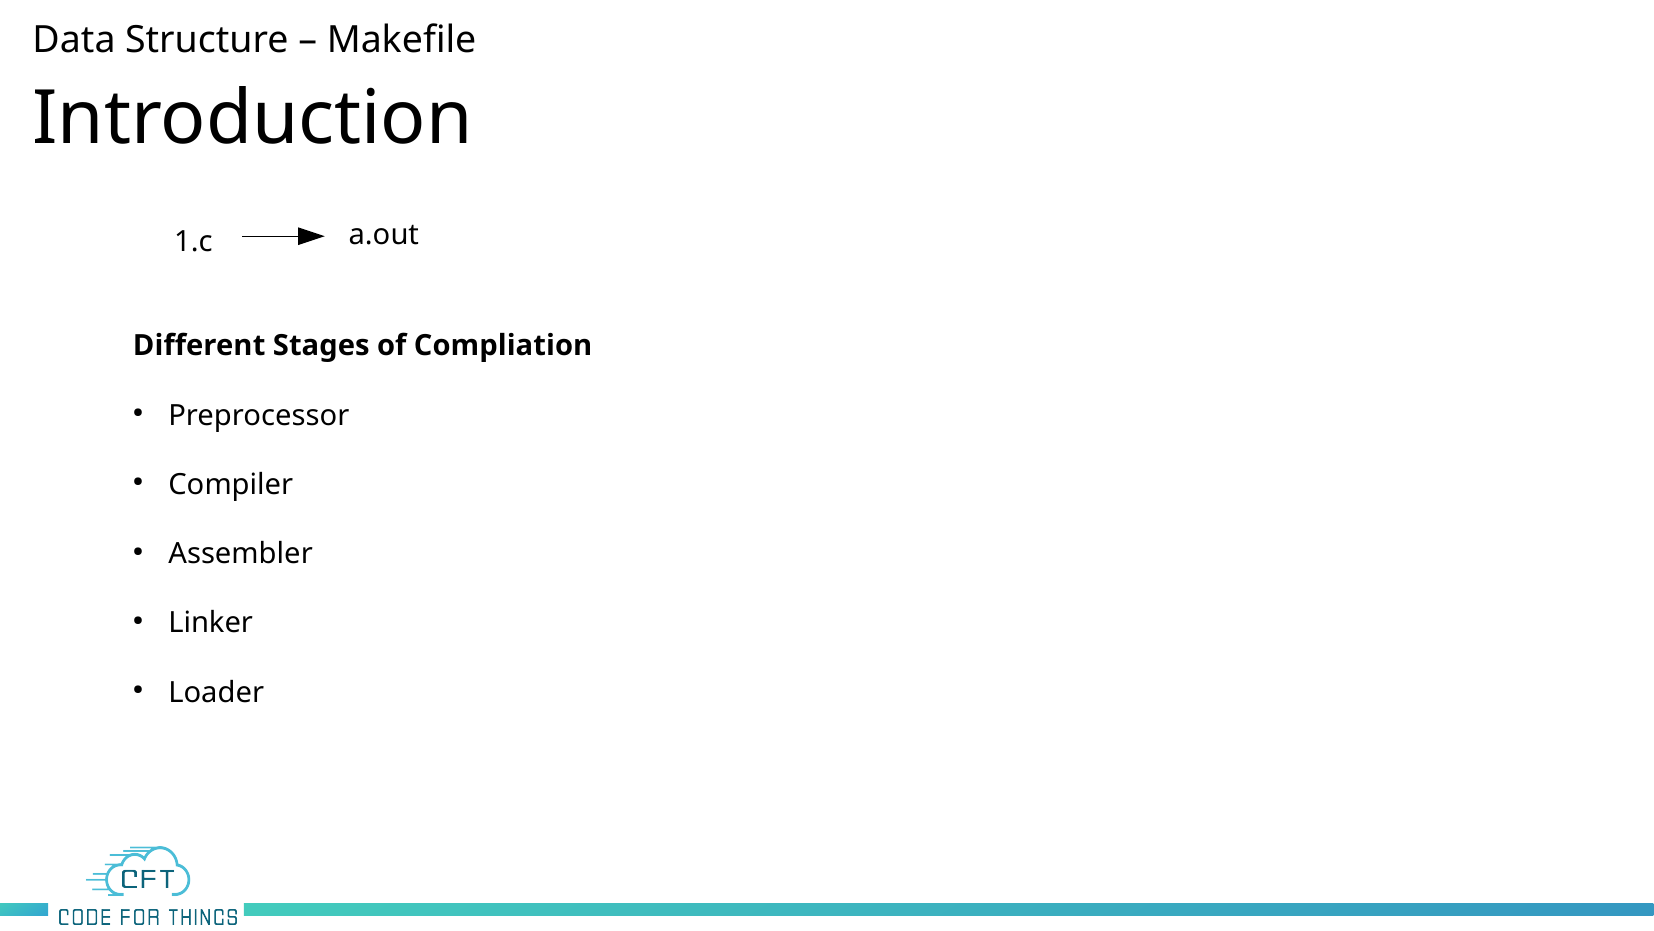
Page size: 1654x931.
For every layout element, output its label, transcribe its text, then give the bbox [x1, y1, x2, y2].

text_box 1.c [159, 212, 243, 262]
title Data Structure – Makefile Introduction [32, 12, 1184, 166]
text_box Different Stages of Compliation Preprocessor Compiler Assembler Linker Loader [118, 317, 756, 686]
text_box a.out [333, 203, 450, 260]
picture [59, 846, 237, 925]
